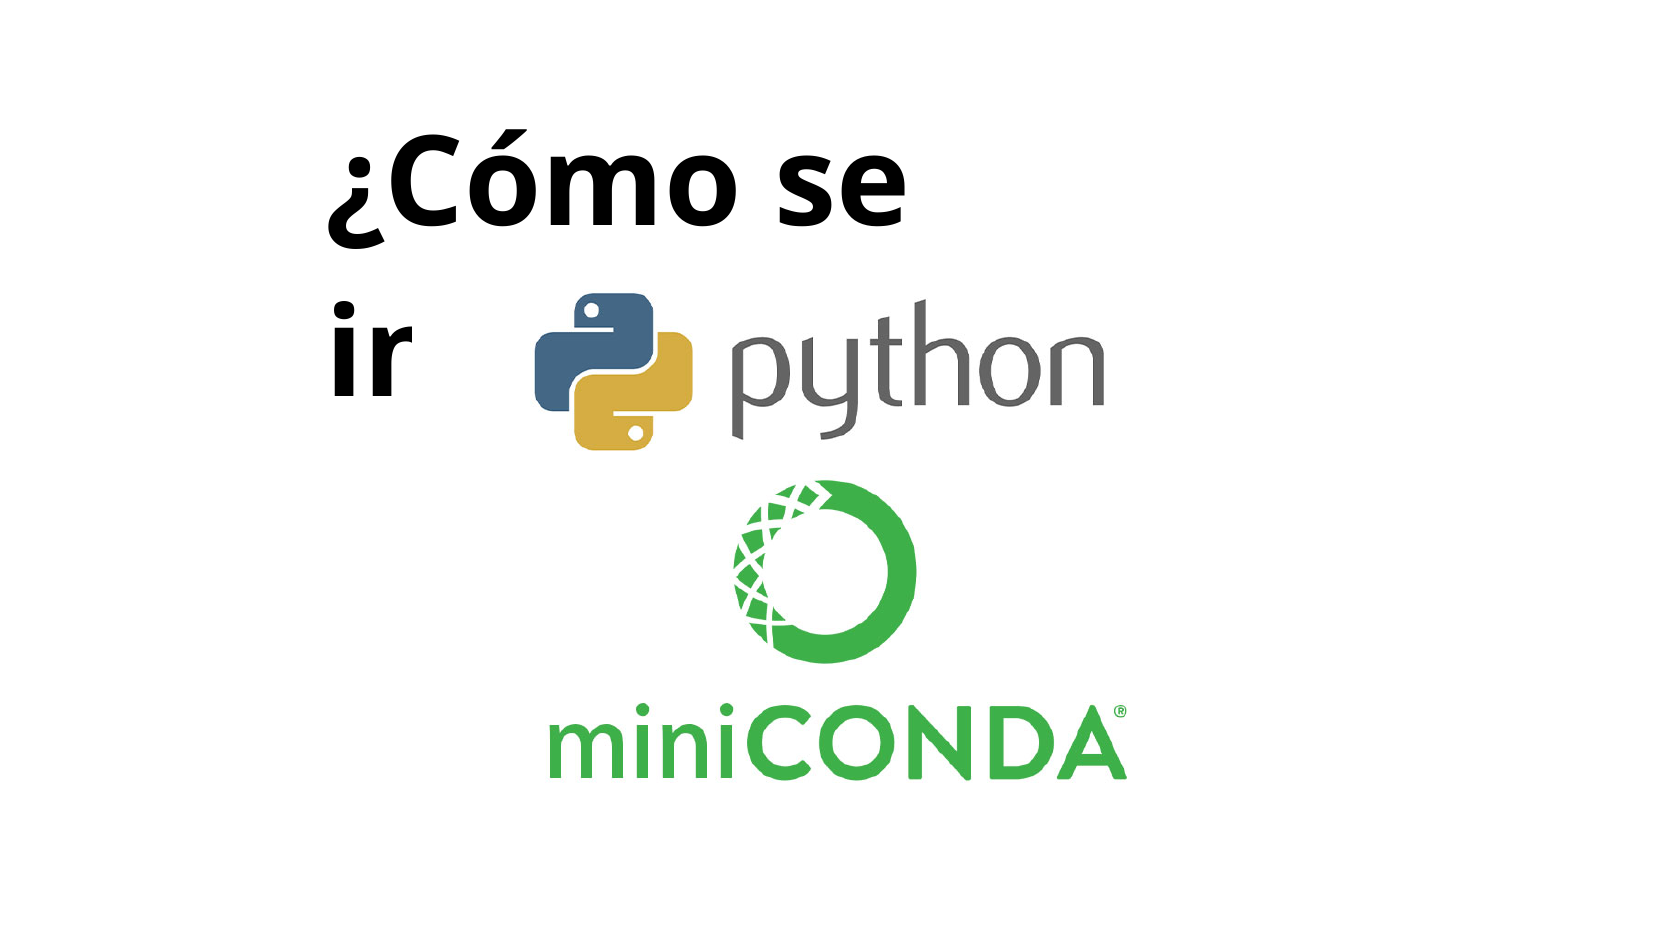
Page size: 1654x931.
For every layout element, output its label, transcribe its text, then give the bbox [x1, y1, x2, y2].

text_box ¿Cómo se instala? [310, 84, 1344, 225]
picture [412, 259, 1241, 812]
